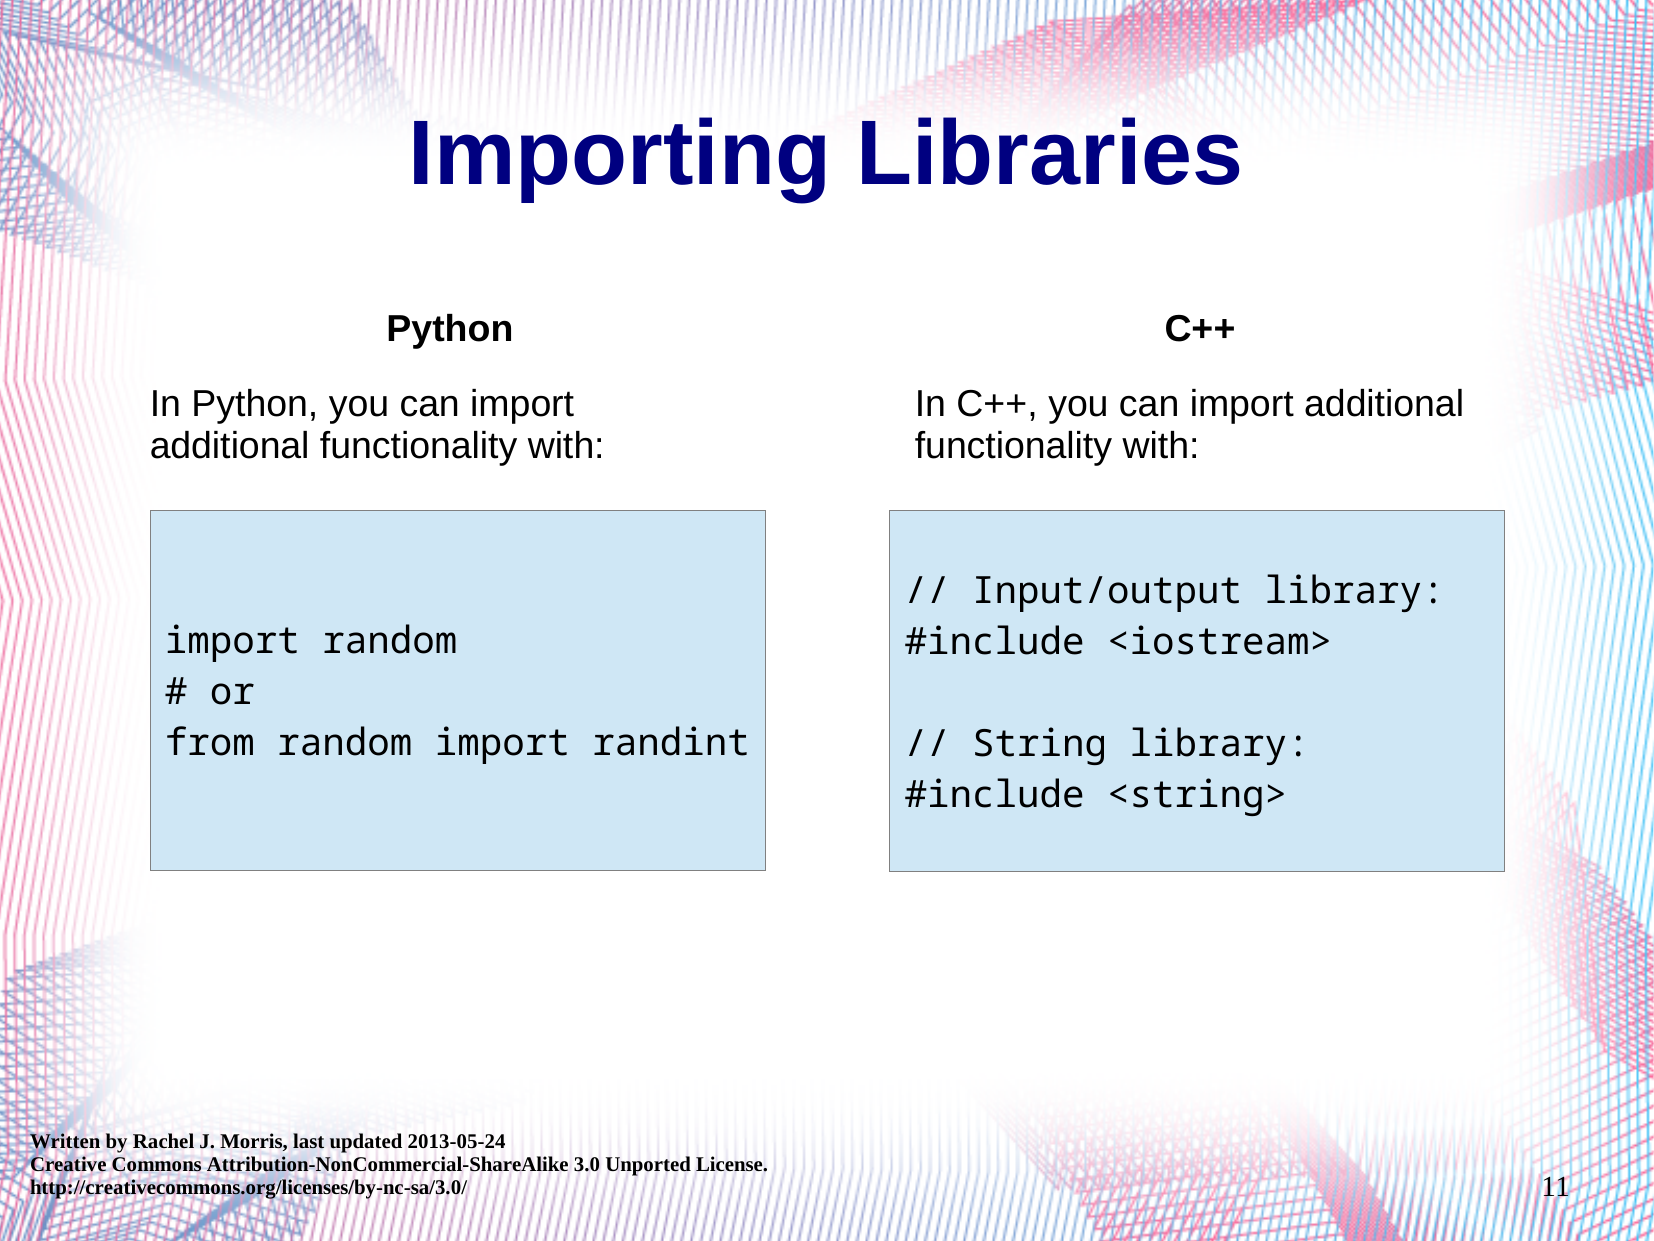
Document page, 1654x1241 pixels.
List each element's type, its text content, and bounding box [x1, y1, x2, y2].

title Importing Libraries [82, 49, 1571, 257]
text_box Python [150, 300, 751, 357]
text_box C++ [900, 300, 1501, 357]
text_box In C++, you can import additional functionality with: [900, 375, 1516, 475]
picture [0, 0, 1654, 1241]
text_box In Python, you can import additional functionality with: [135, 375, 751, 474]
text_box import random # or from random import randint [150, 510, 766, 871]
text_box // Input/output library: #include <iostream> // String library: #include <string> [889, 510, 1505, 872]
